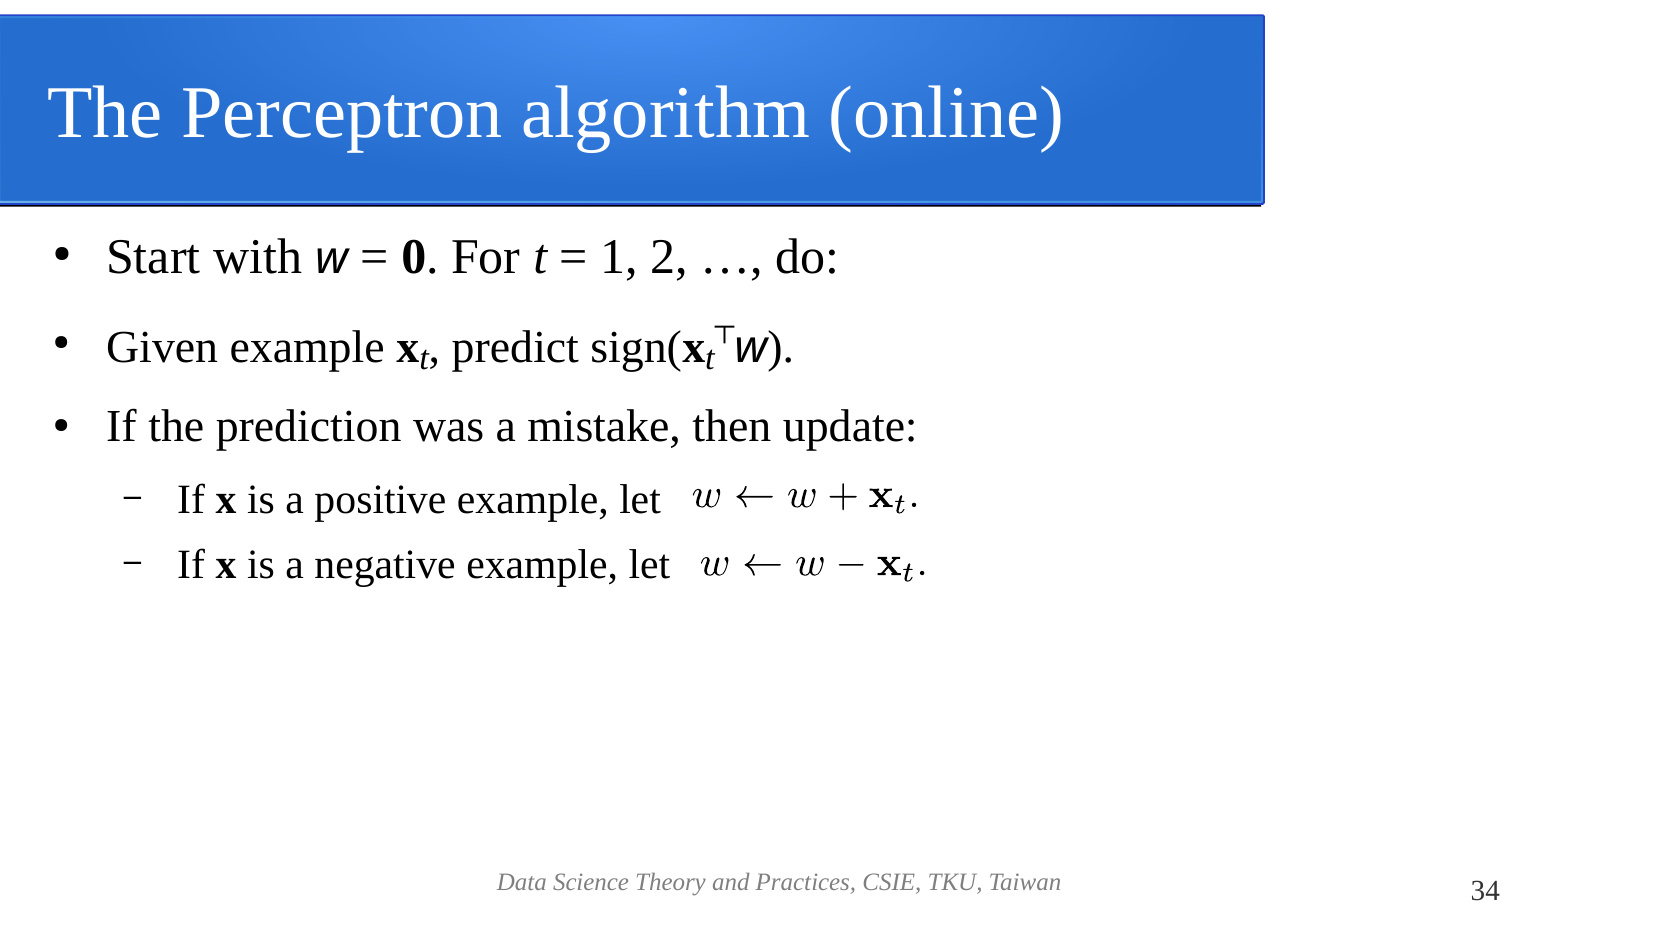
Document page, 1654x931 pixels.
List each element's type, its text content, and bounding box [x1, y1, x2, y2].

picture [698, 552, 926, 584]
picture [691, 482, 917, 514]
title The Perceptron algorithm (online) [47, 35, 1199, 189]
list Start with w = 0. For t = 1, 2, …, do: Given example xt, predict sign(xt┬w). If the prediction was a mistake, then update: If x is a positive example, let If x is a negative example, let [35, 224, 1524, 764]
